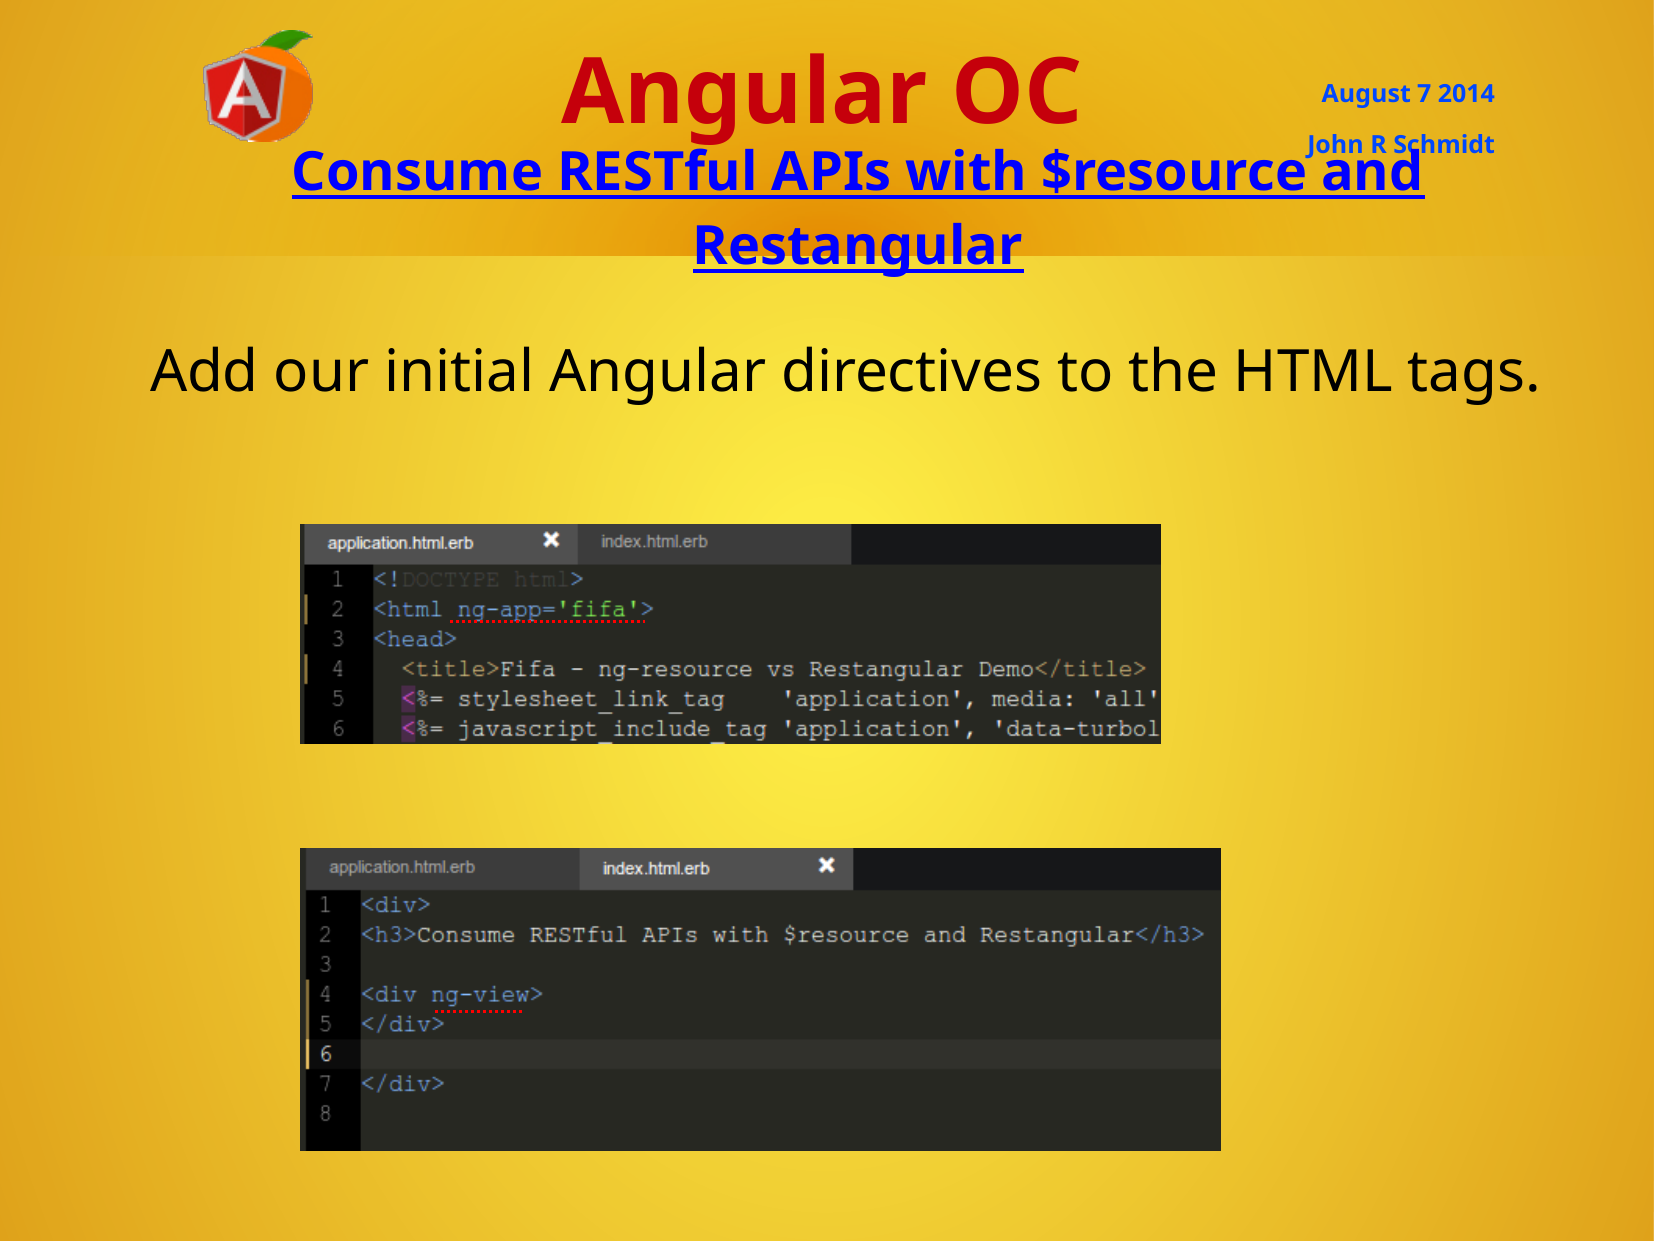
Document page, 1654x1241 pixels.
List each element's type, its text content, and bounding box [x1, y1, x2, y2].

text_box Consume RESTful APIs with $resource and Restangular [150, 175, 1567, 239]
text_box August 7 2014 John R Schmidt [1260, 51, 1510, 172]
picture [300, 524, 1161, 744]
picture [300, 848, 1221, 1151]
subtitle Add our initial Angular directives to the HTML tags. [150, 308, 1579, 430]
title Angular OC [560, 34, 1086, 142]
picture [202, 30, 316, 142]
